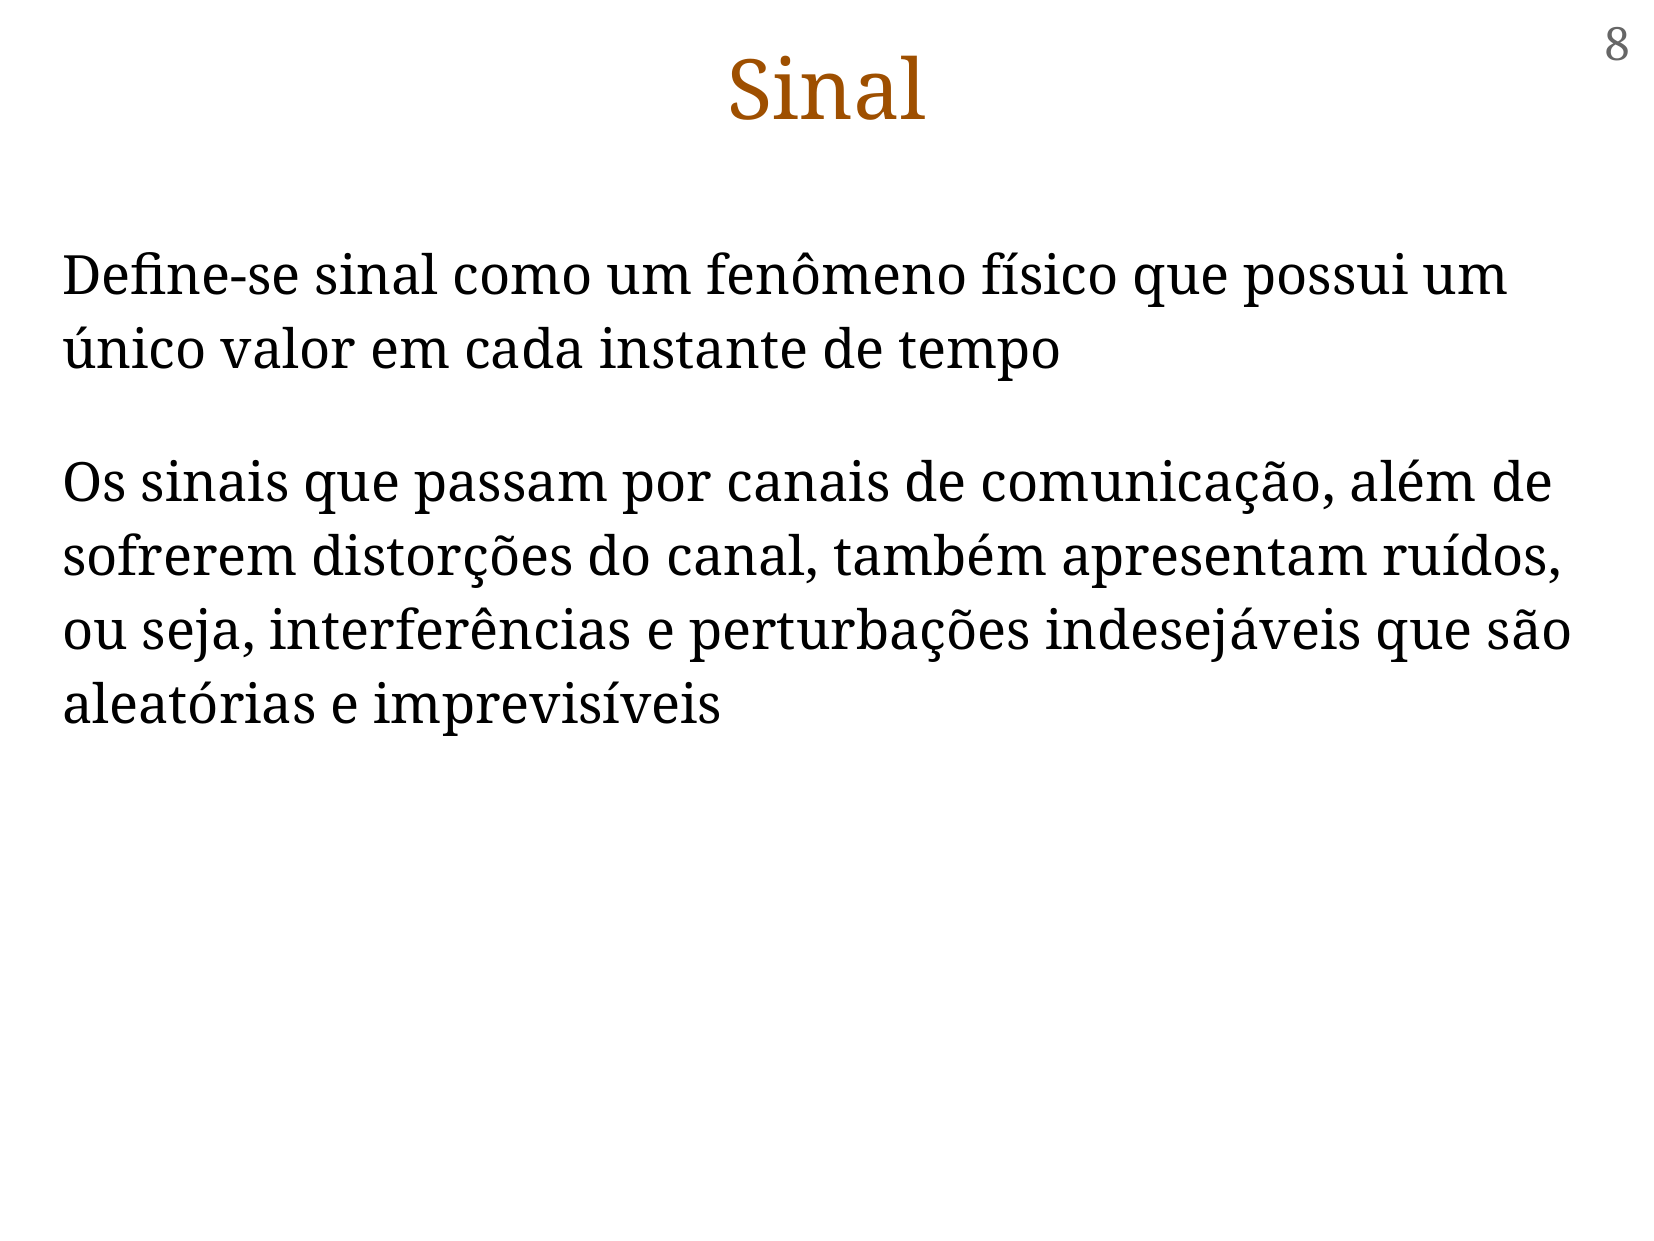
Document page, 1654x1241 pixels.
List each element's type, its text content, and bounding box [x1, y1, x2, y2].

list Define-se sinal como um fenômeno físico que possui um único valor em cada instante de tempo Os sinais que passam por canais de comunicação, além de sofrerem distorções do canal, também apresentam ruídos, ou seja, interferências e perturbações indesejáveis que são aleatórias e imprevisíveis [59, 236, 1595, 1211]
title Sinal [59, 29, 1595, 148]
